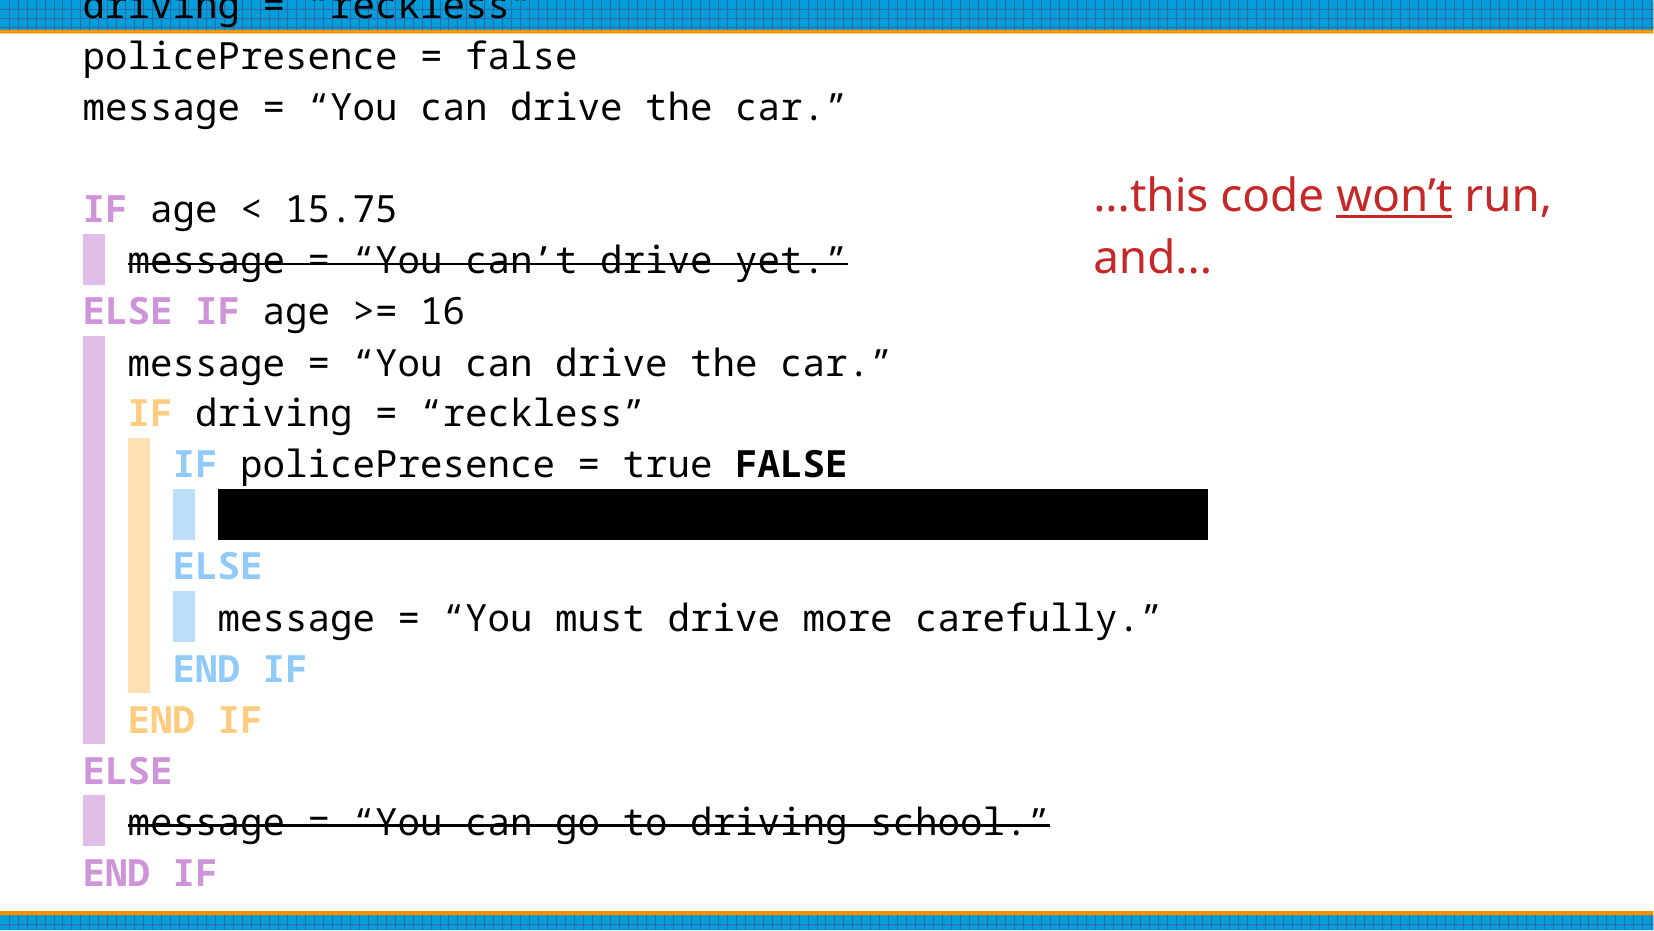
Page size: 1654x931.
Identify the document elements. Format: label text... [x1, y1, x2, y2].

subtitle age = 16 driving = “reckless“ policePresence = false message = “You can drive the car.” IF age < 15.75 message = “You can’t drive yet.” ELSE IF age >= 16 message = “You can drive the car.” IF driving = “reckless” IF policePresence = true FALSE message = “You can’t drive the car anymore.” ELSE message = “You must drive more carefully.” END IF END IF ELSE message = “You can go to driving school.” END IF output message [82, 69, 1571, 858]
text_box ...this code won’t run, and... [1087, 75, 1613, 376]
